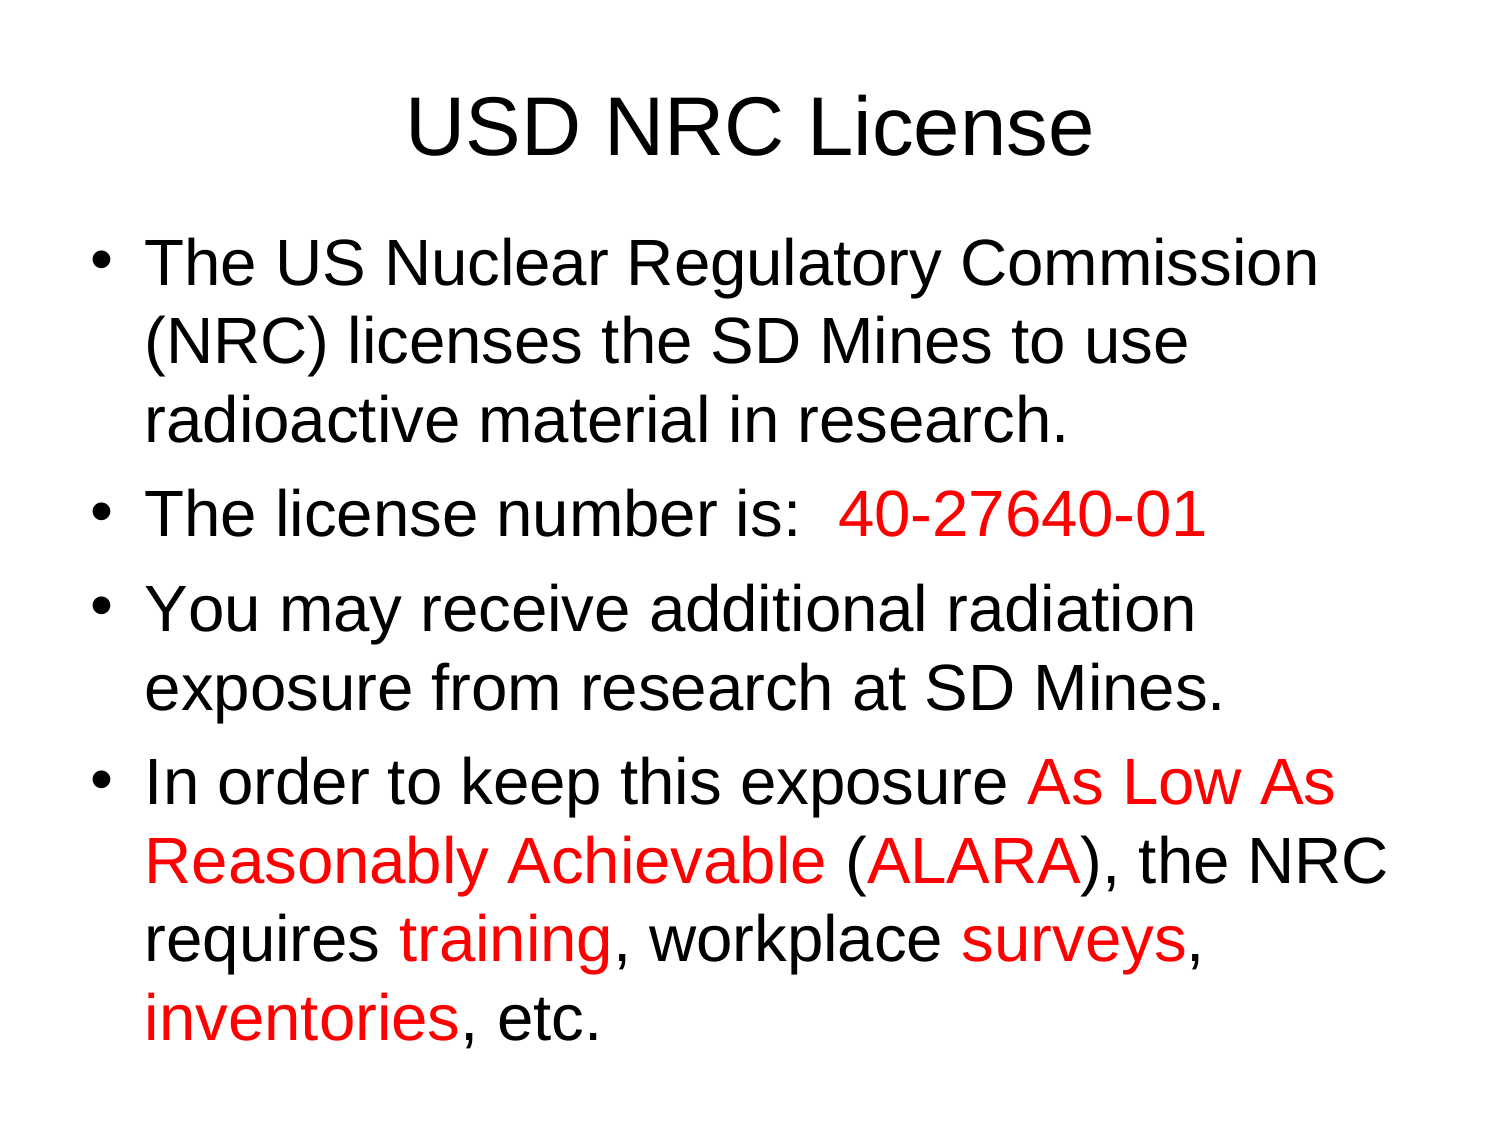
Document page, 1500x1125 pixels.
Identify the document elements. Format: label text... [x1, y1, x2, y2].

title USD NRC License [75, 45, 1426, 201]
list The US Nuclear Regulatory Commission (NRC) licenses the SD Mines to use radioactive material in research. The license number is: 40-27640-01 You may receive additional radiation exposure from research at SD Mines. In order to keep this exposure As Low As Reasonably Achievable (ALARA), the NRC requires training, workplace surveys, inventories, etc. [75, 212, 1426, 1063]
